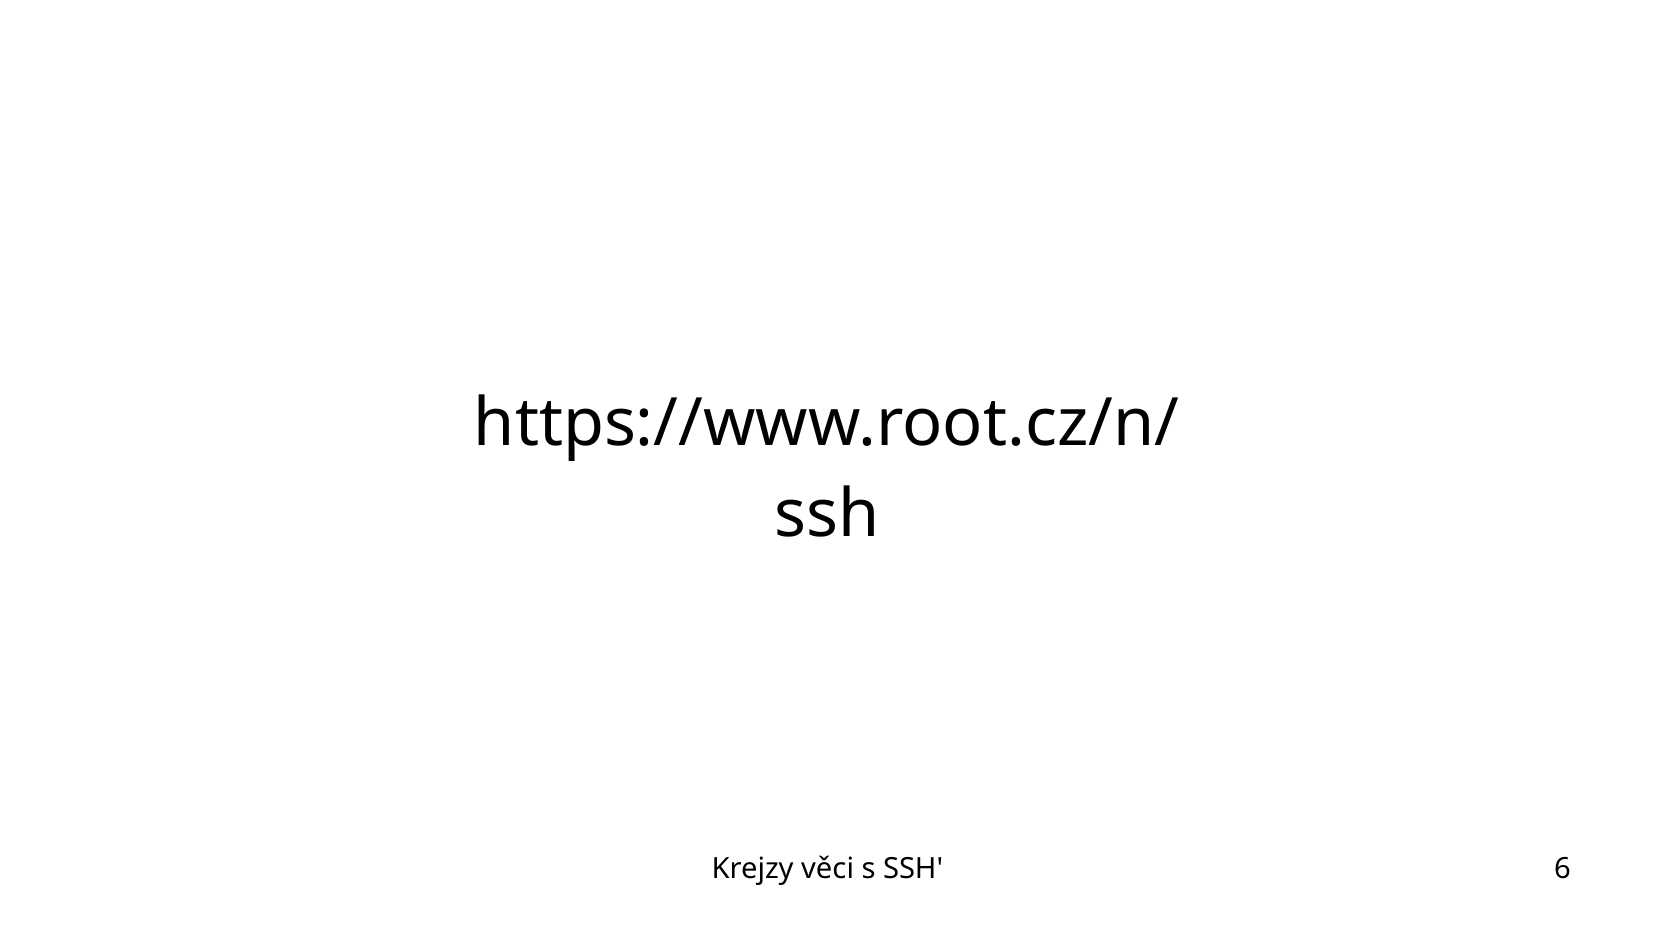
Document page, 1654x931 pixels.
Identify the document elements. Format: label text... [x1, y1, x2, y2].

title https://www.root.cz/n/ssh [438, 389, 1215, 541]
